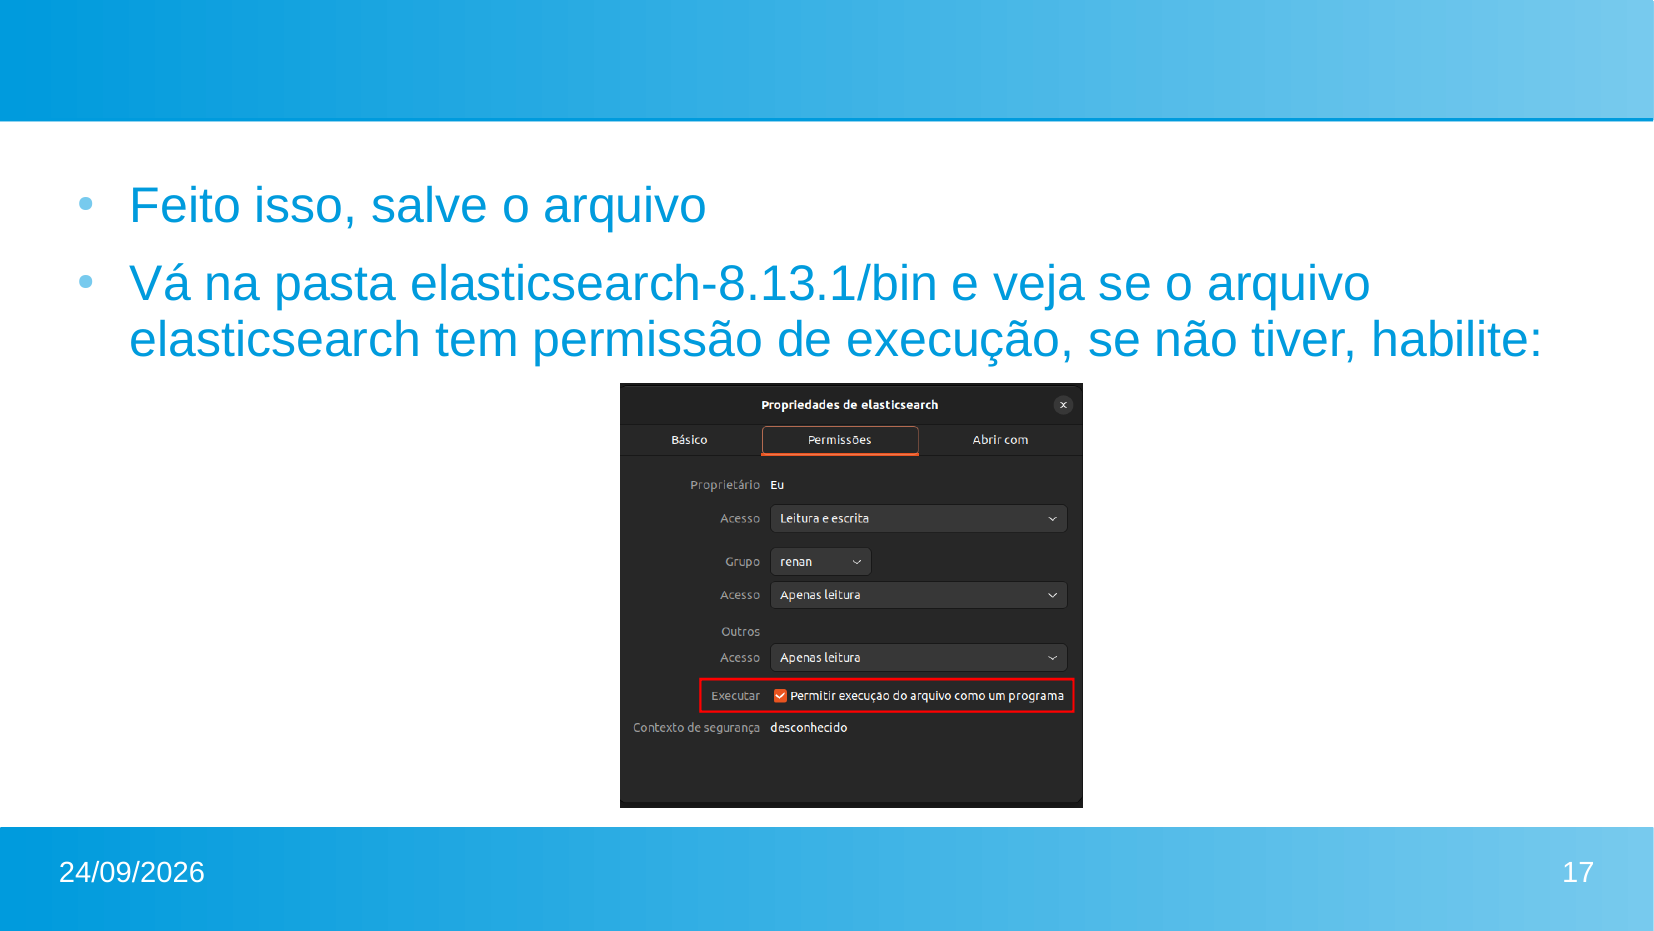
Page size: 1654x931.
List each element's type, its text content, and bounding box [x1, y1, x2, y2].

list Feito isso, salve o arquivo Vá na pasta elasticsearch-8.13.1/bin e veja se o arquivo elasticsearch tem permissão de execução, se não tiver, habilite: [59, 177, 1595, 384]
picture [620, 383, 1083, 808]
